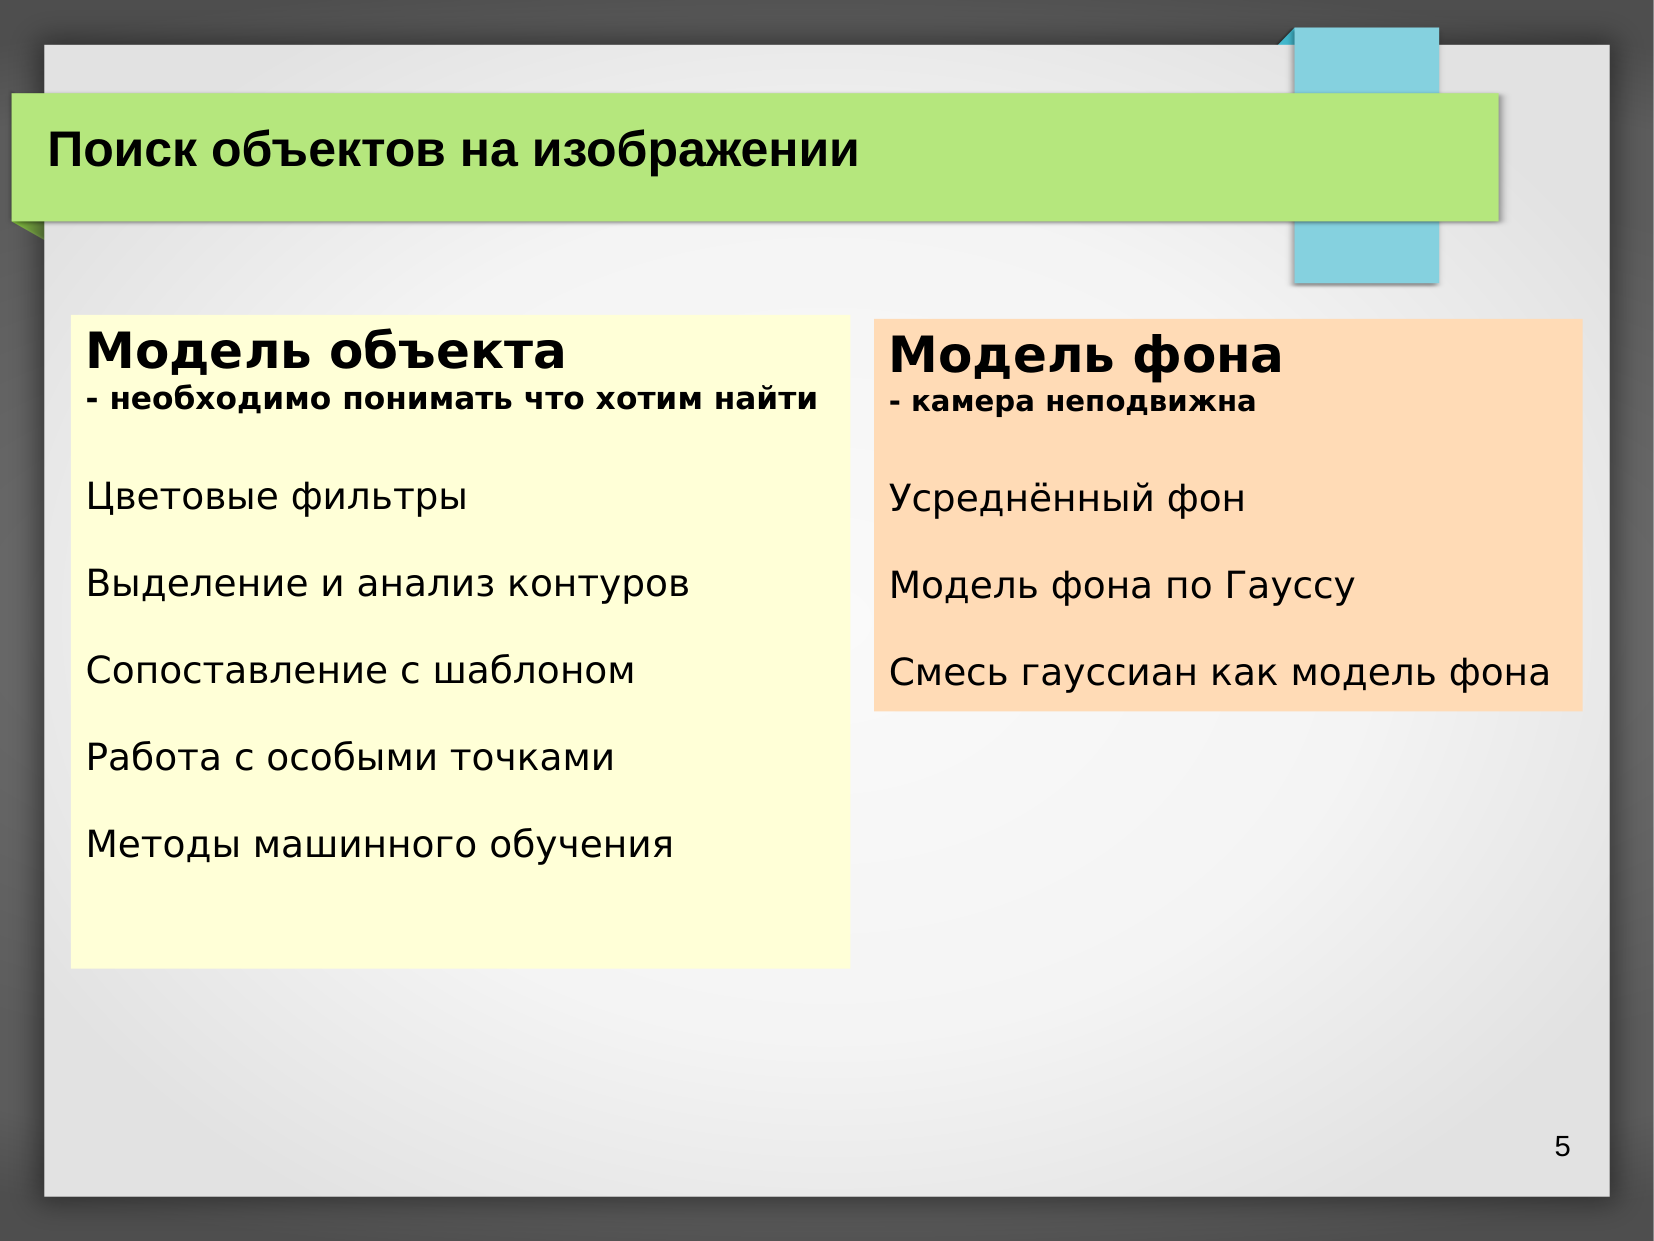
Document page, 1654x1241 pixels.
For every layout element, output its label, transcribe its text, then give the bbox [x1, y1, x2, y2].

text_box Модель фона - камера неподвижна Усреднённый фон Модель фона по Гауссу Смесь гауссиан как модель фона [874, 318, 1583, 712]
title Поиск объектов на изображении [47, 120, 1004, 177]
text_box Модель объекта - необходимо понимать что хотим найти Цветовые фильтры Выделение и анализ контуров Сопоставление с шаблоном Работа с особыми точками Методы машинного обучения [70, 314, 851, 969]
picture [0, 0, 1654, 1241]
